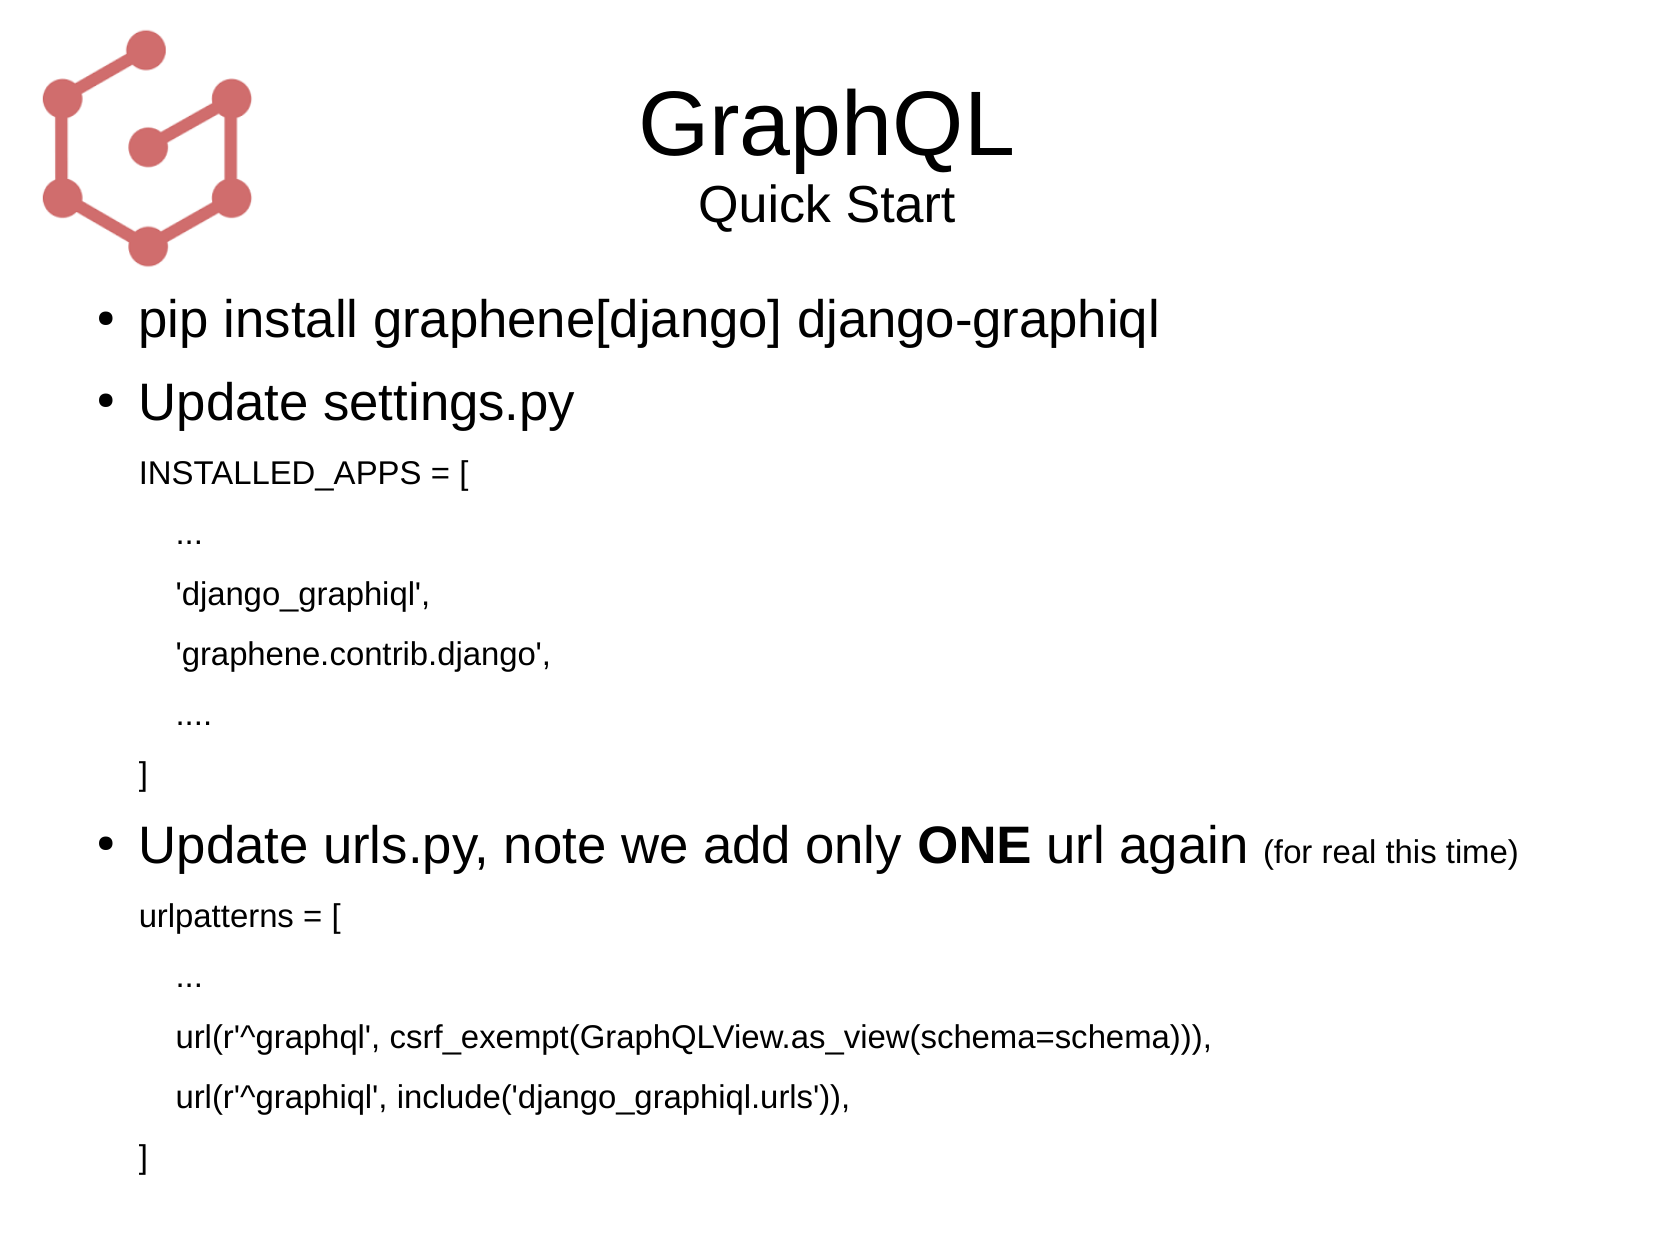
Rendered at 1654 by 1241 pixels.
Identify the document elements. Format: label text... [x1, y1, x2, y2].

picture [23, 23, 272, 272]
title GraphQL Quick Start [272, 49, 1571, 257]
list pip install graphene[django] django-graphiql Update settings.py INSTALLED_APPS = [ ... 'django_graphiql', 'graphene.contrib.django', .... ] Update urls.py, note we add only ONE url again (for real this time) urlpatterns = [ ... url(r'^graphql', csrf_exempt(GraphQLView.as_view(schema=schema))), url(r'^graphiql', include('django_graphiql.urls')), ] [82, 290, 1571, 1182]
